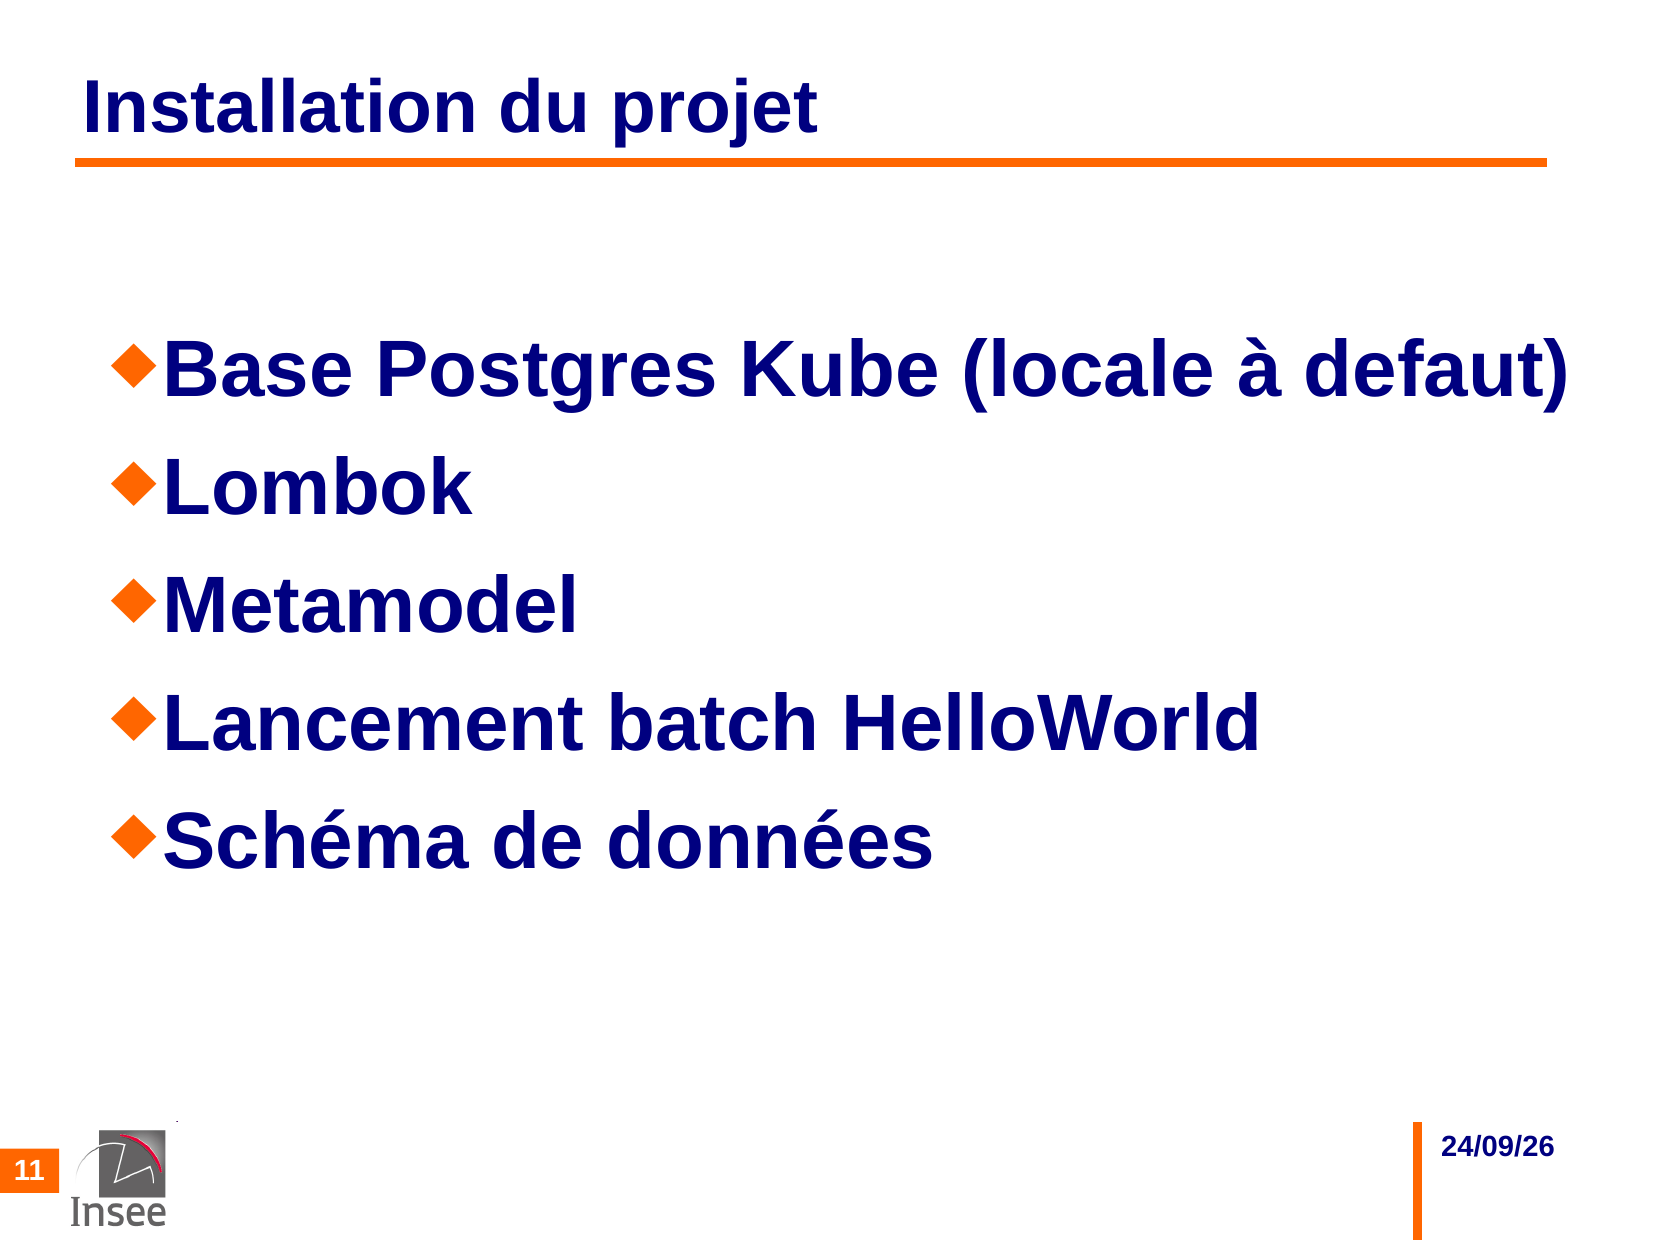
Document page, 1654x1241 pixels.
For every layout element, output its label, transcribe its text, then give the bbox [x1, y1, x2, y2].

list Base Postgres Kube (locale à defaut) Lombok Metamodel Lancement batch HelloWorld Schéma de données [94, 224, 1583, 944]
picture [62, 1121, 178, 1241]
title Installation du projet [82, 49, 1619, 163]
